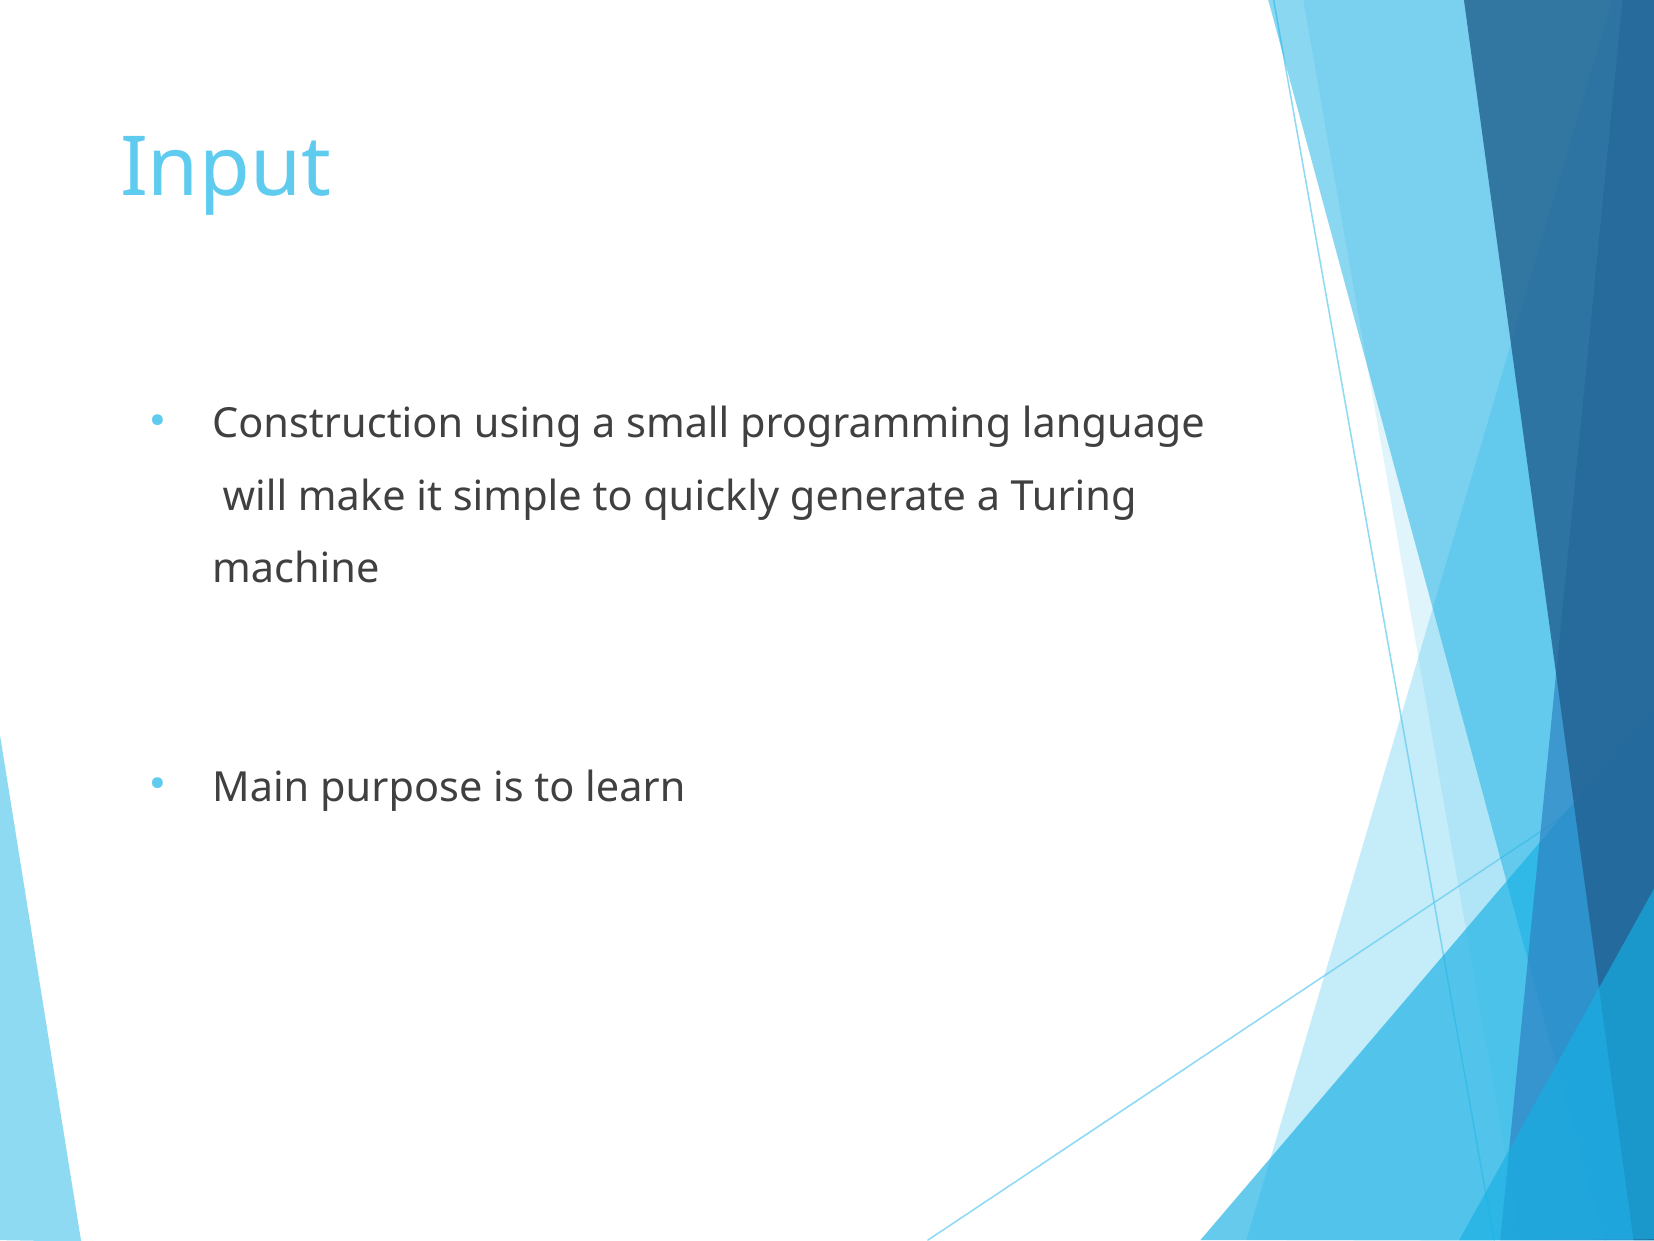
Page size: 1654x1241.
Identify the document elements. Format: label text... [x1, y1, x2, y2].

list Construction using a small programming language will make it simple to quickly generate a Turing machine Main purpose is to learn [135, 315, 1343, 1036]
title Input [105, 105, 931, 313]
